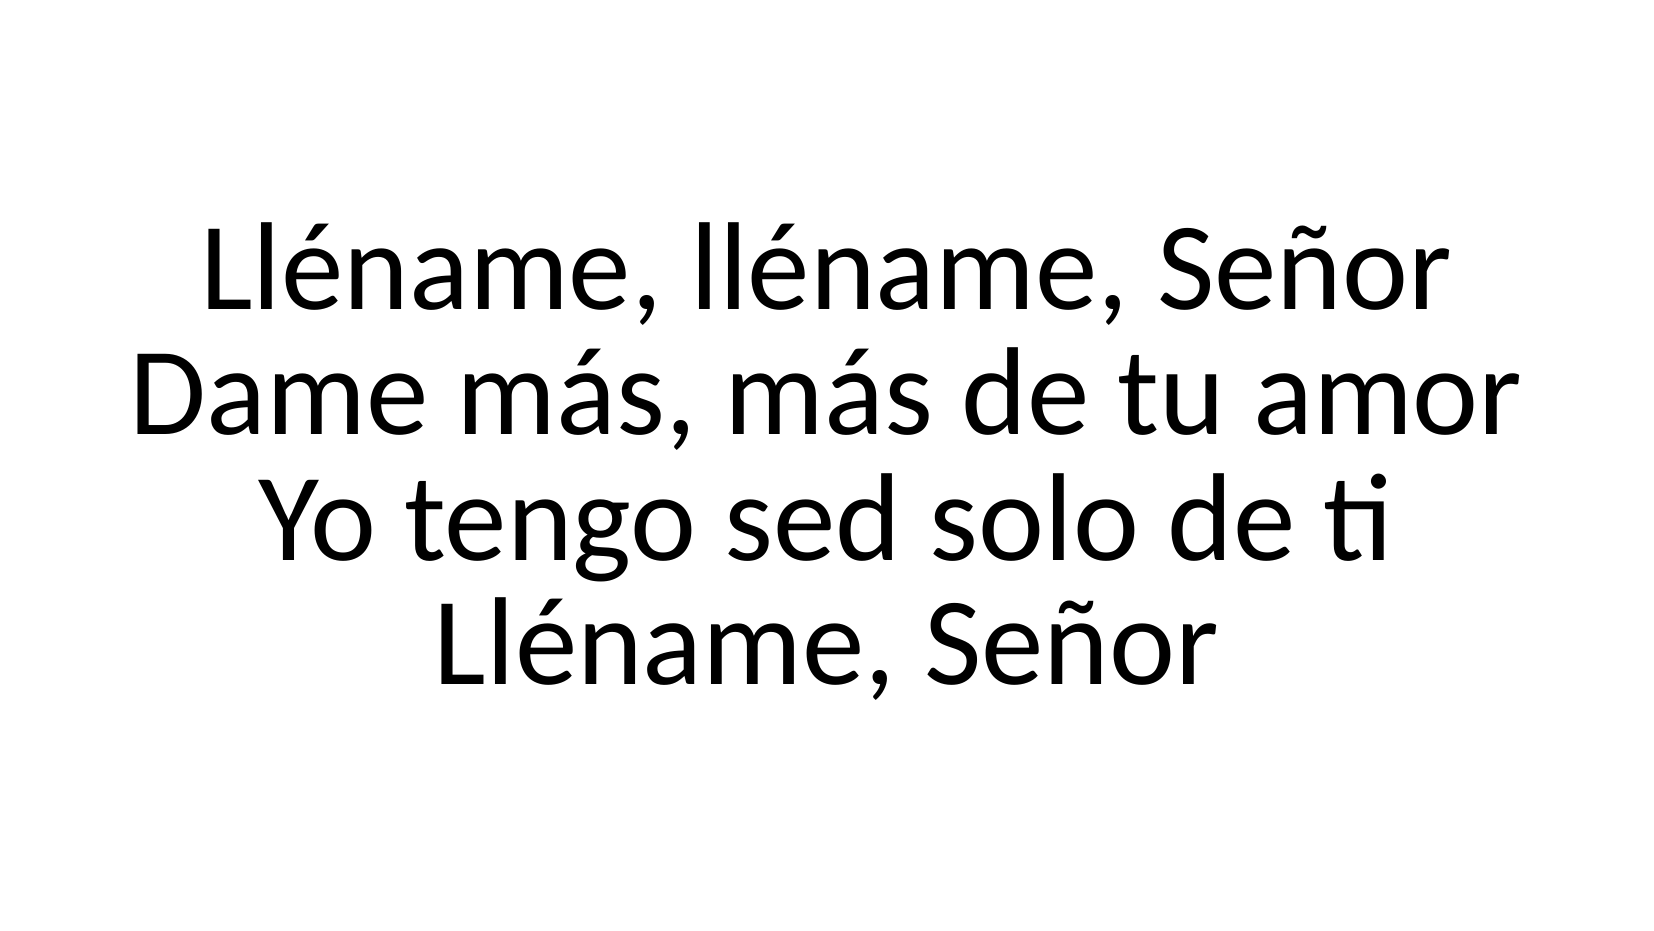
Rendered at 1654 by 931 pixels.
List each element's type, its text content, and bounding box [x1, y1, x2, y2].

title Lléname, lléname, Señor Dame más, más de tu amor Yo tengo sed solo de ti Lléname, Señor [0, 0, 1654, 931]
